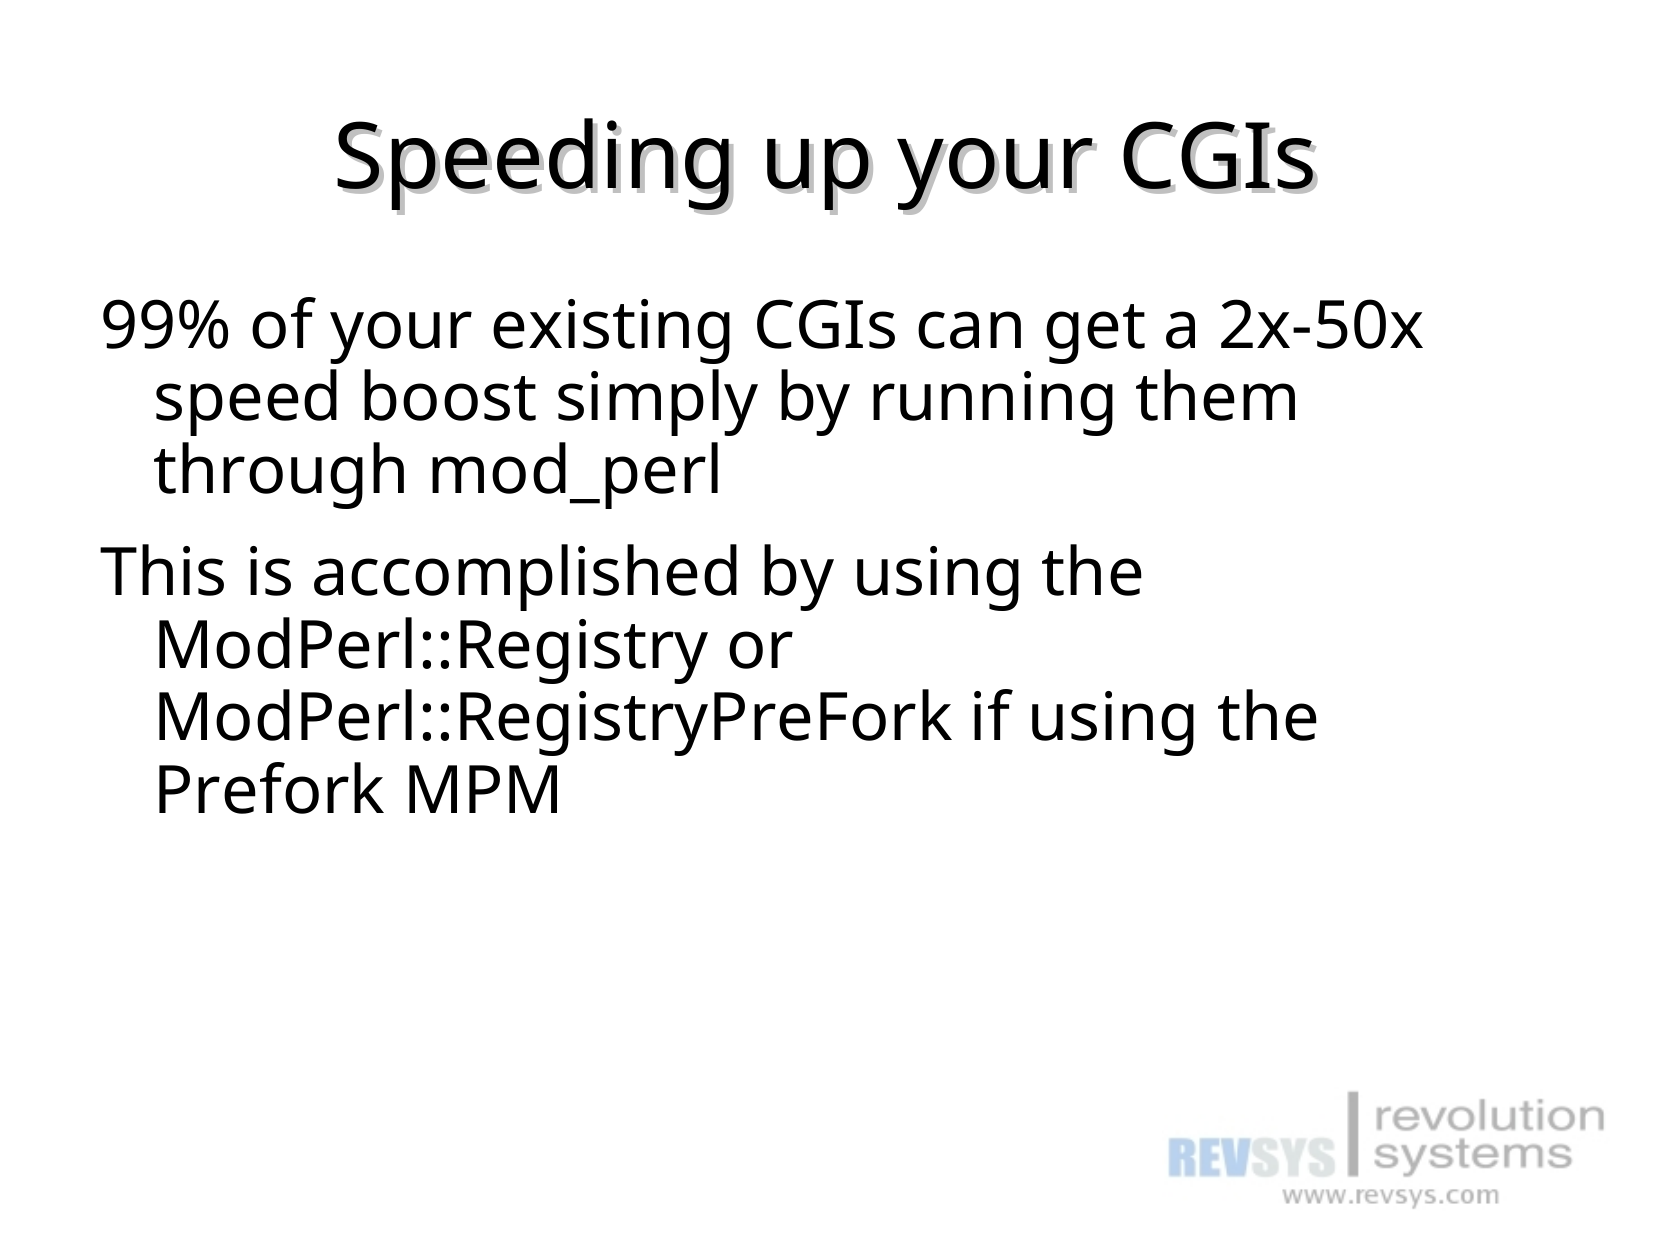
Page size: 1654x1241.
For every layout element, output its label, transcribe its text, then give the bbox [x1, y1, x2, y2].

picture [1162, 1087, 1613, 1211]
list 99% of your existing CGIs can get a 2x-50x speed boost simply by running them through mod_perl This is accomplished by using the ModPerl::Registry or ModPerl::RegistryPreFork if using the Prefork MPM [82, 290, 1571, 1109]
title Speeding up your CGIs [82, 49, 1571, 257]
